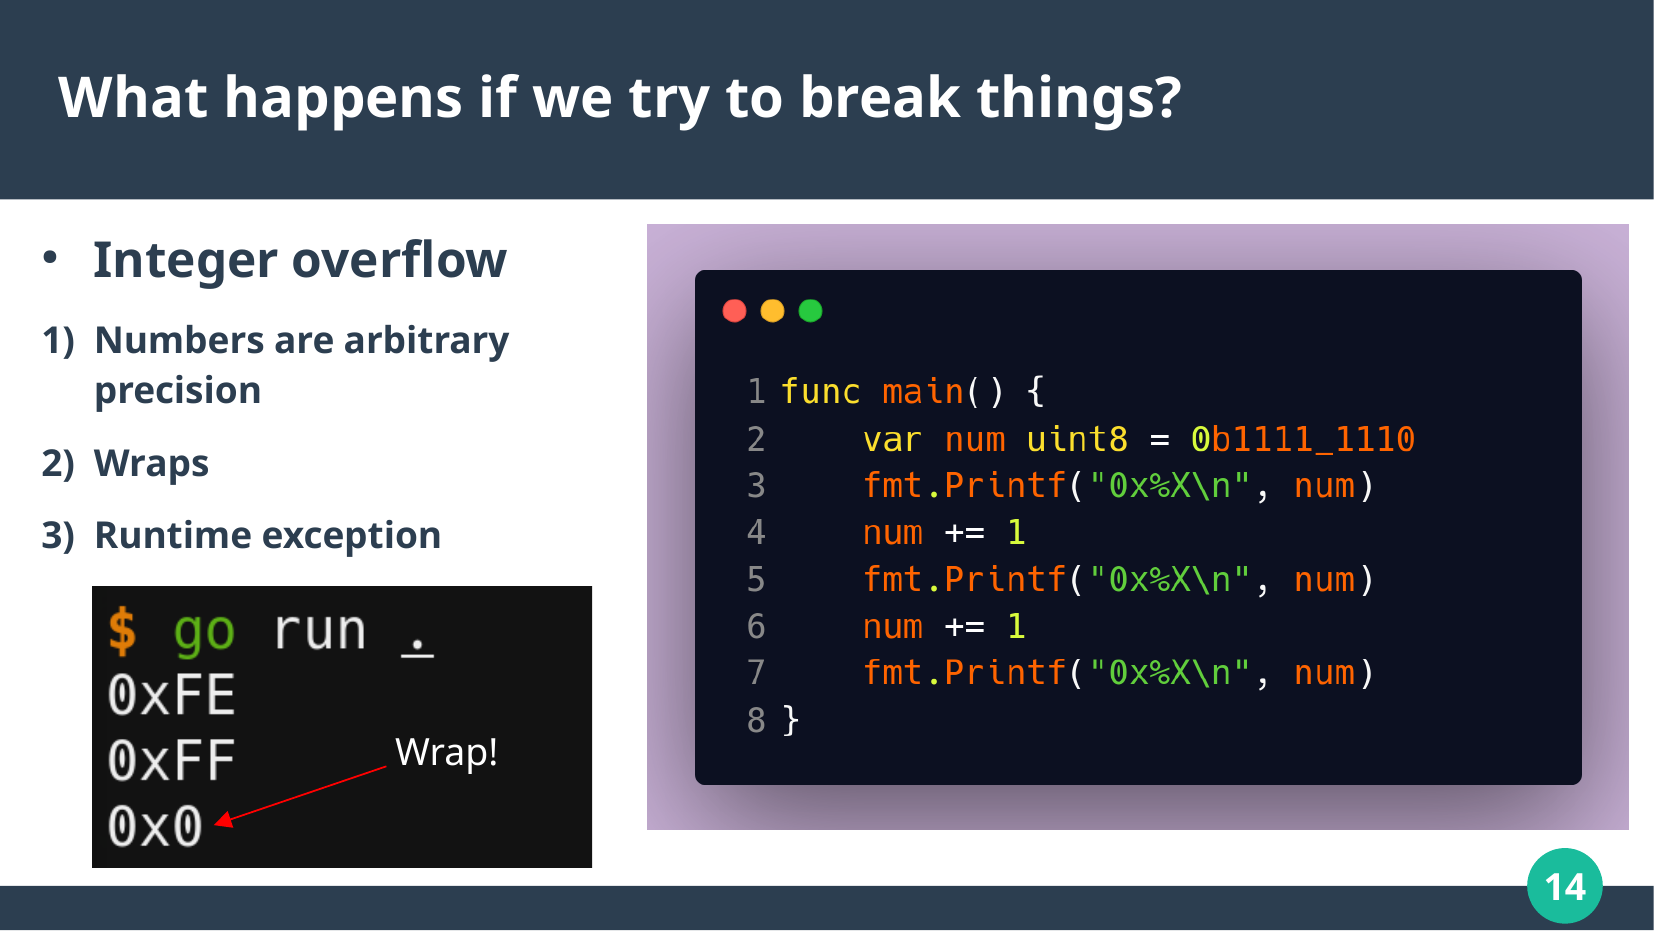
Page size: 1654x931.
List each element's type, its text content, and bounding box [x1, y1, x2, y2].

picture [647, 224, 1629, 830]
picture [92, 586, 593, 868]
title What happens if we try to break things? [59, 37, 1595, 155]
text_box Wrap! [380, 718, 514, 785]
list Integer overflow Numbers are arbitrary precision Wraps Runtime exception [23, 225, 640, 563]
